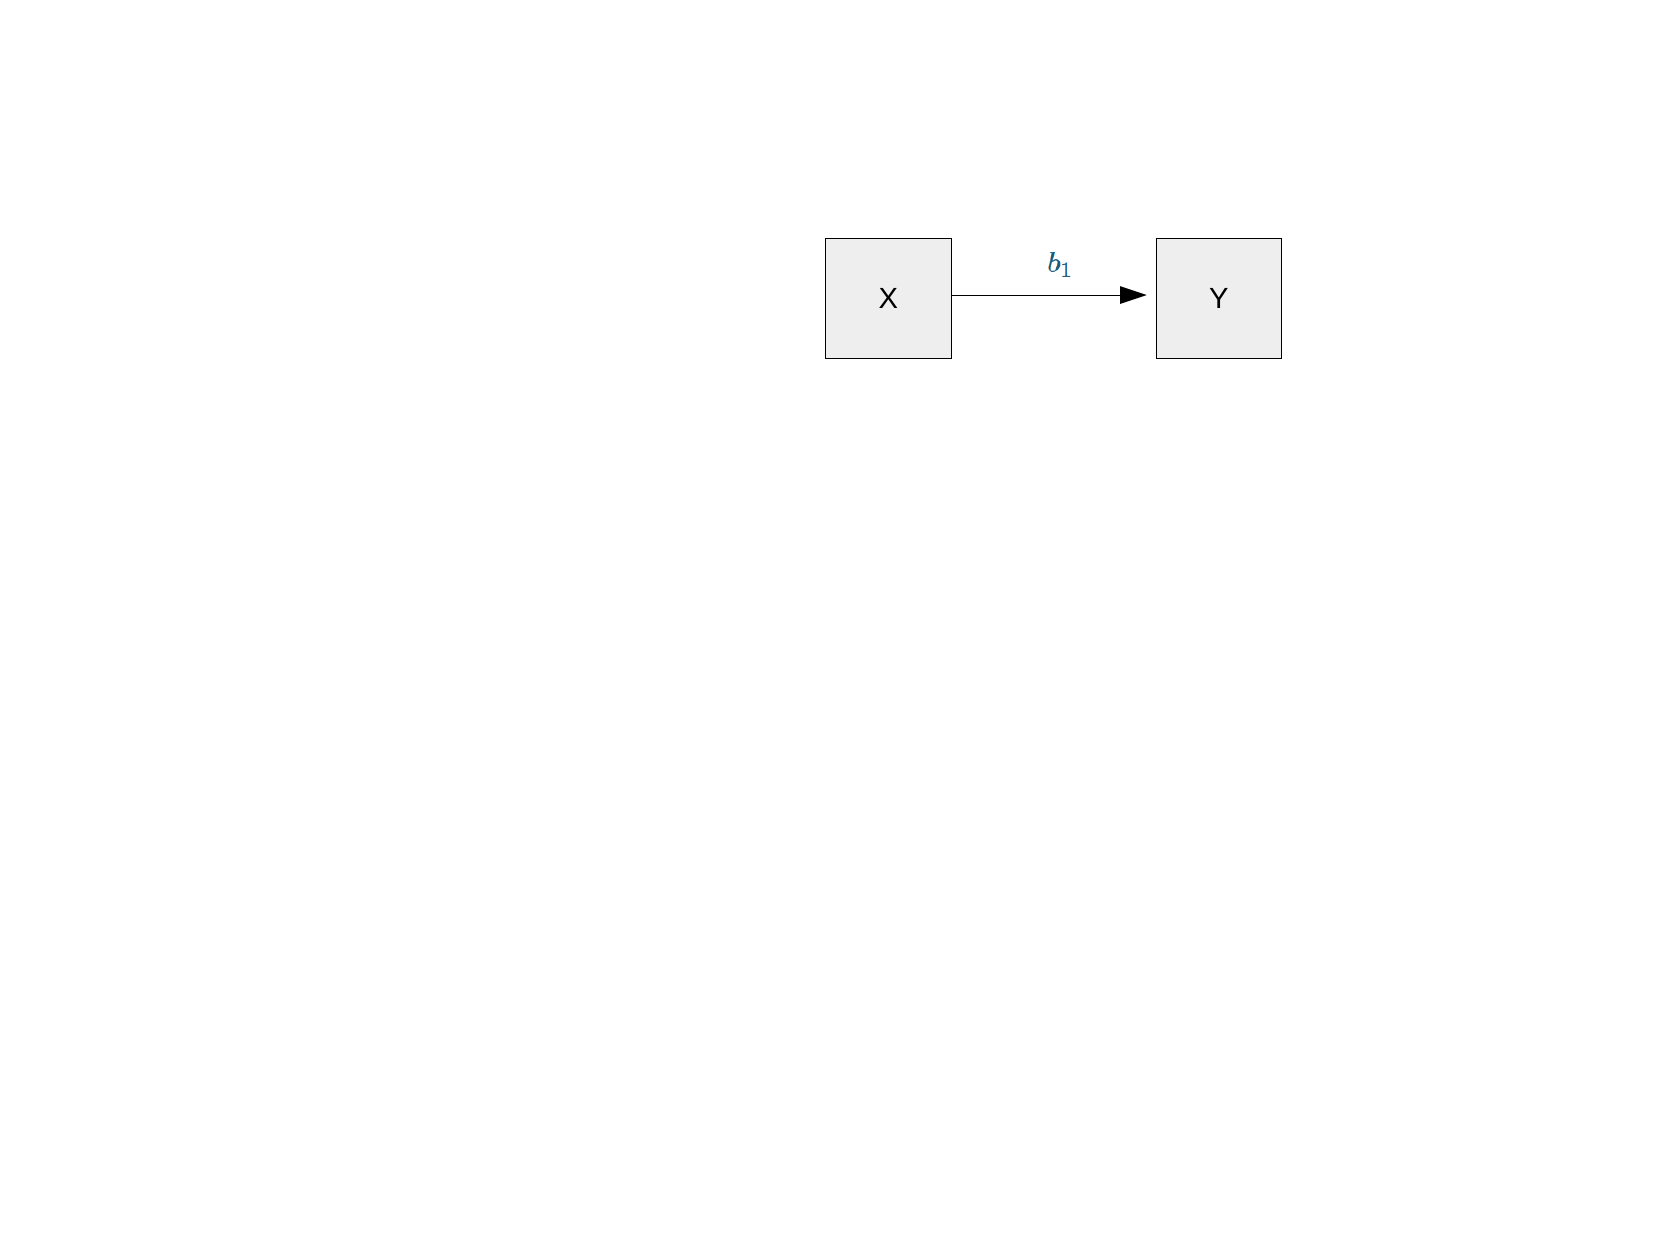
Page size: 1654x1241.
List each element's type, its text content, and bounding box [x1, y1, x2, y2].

text_box X [825, 238, 952, 359]
text_box Y [1156, 238, 1282, 359]
picture [1041, 244, 1071, 281]
